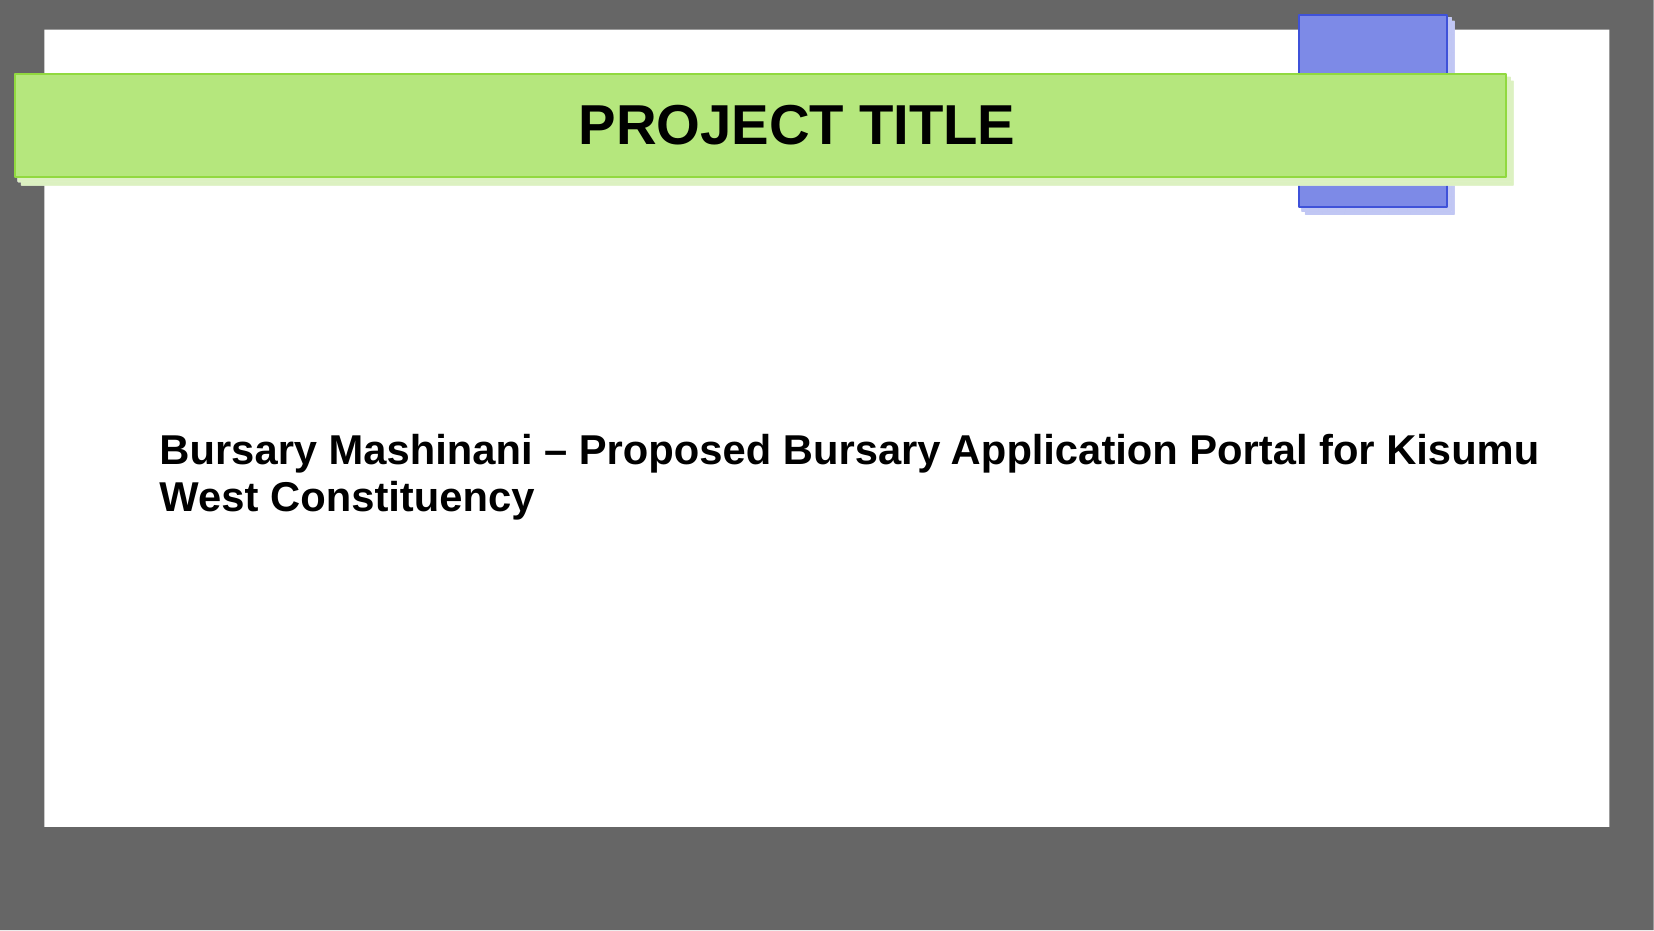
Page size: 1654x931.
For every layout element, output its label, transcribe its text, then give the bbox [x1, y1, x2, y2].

list Bursary Mashinani – Proposed Bursary Application Portal for Kisumu West Constituency [88, 221, 1565, 813]
title PROJECT TITLE [88, 73, 1506, 178]
